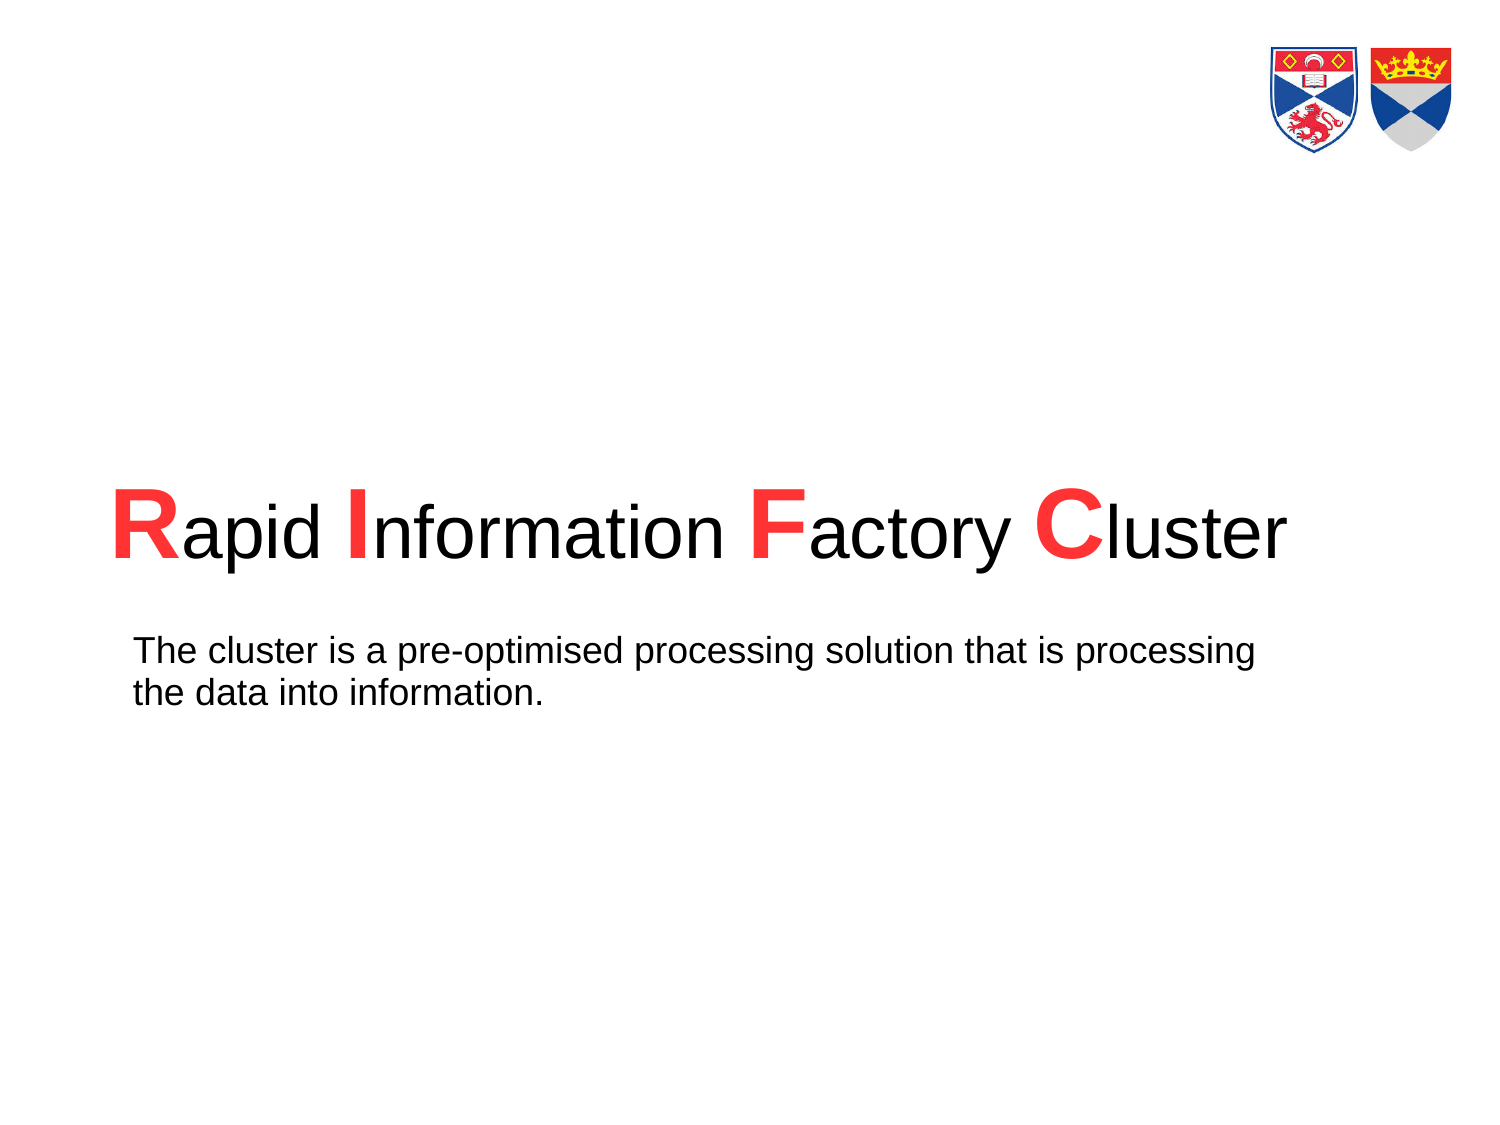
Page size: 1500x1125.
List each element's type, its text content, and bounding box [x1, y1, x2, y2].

text_box The cluster is a pre-optimised processing solution that is processing the data into information. [118, 621, 1323, 721]
picture [1268, 45, 1465, 154]
text_box Rapid Information Factory Cluster [94, 460, 1441, 591]
